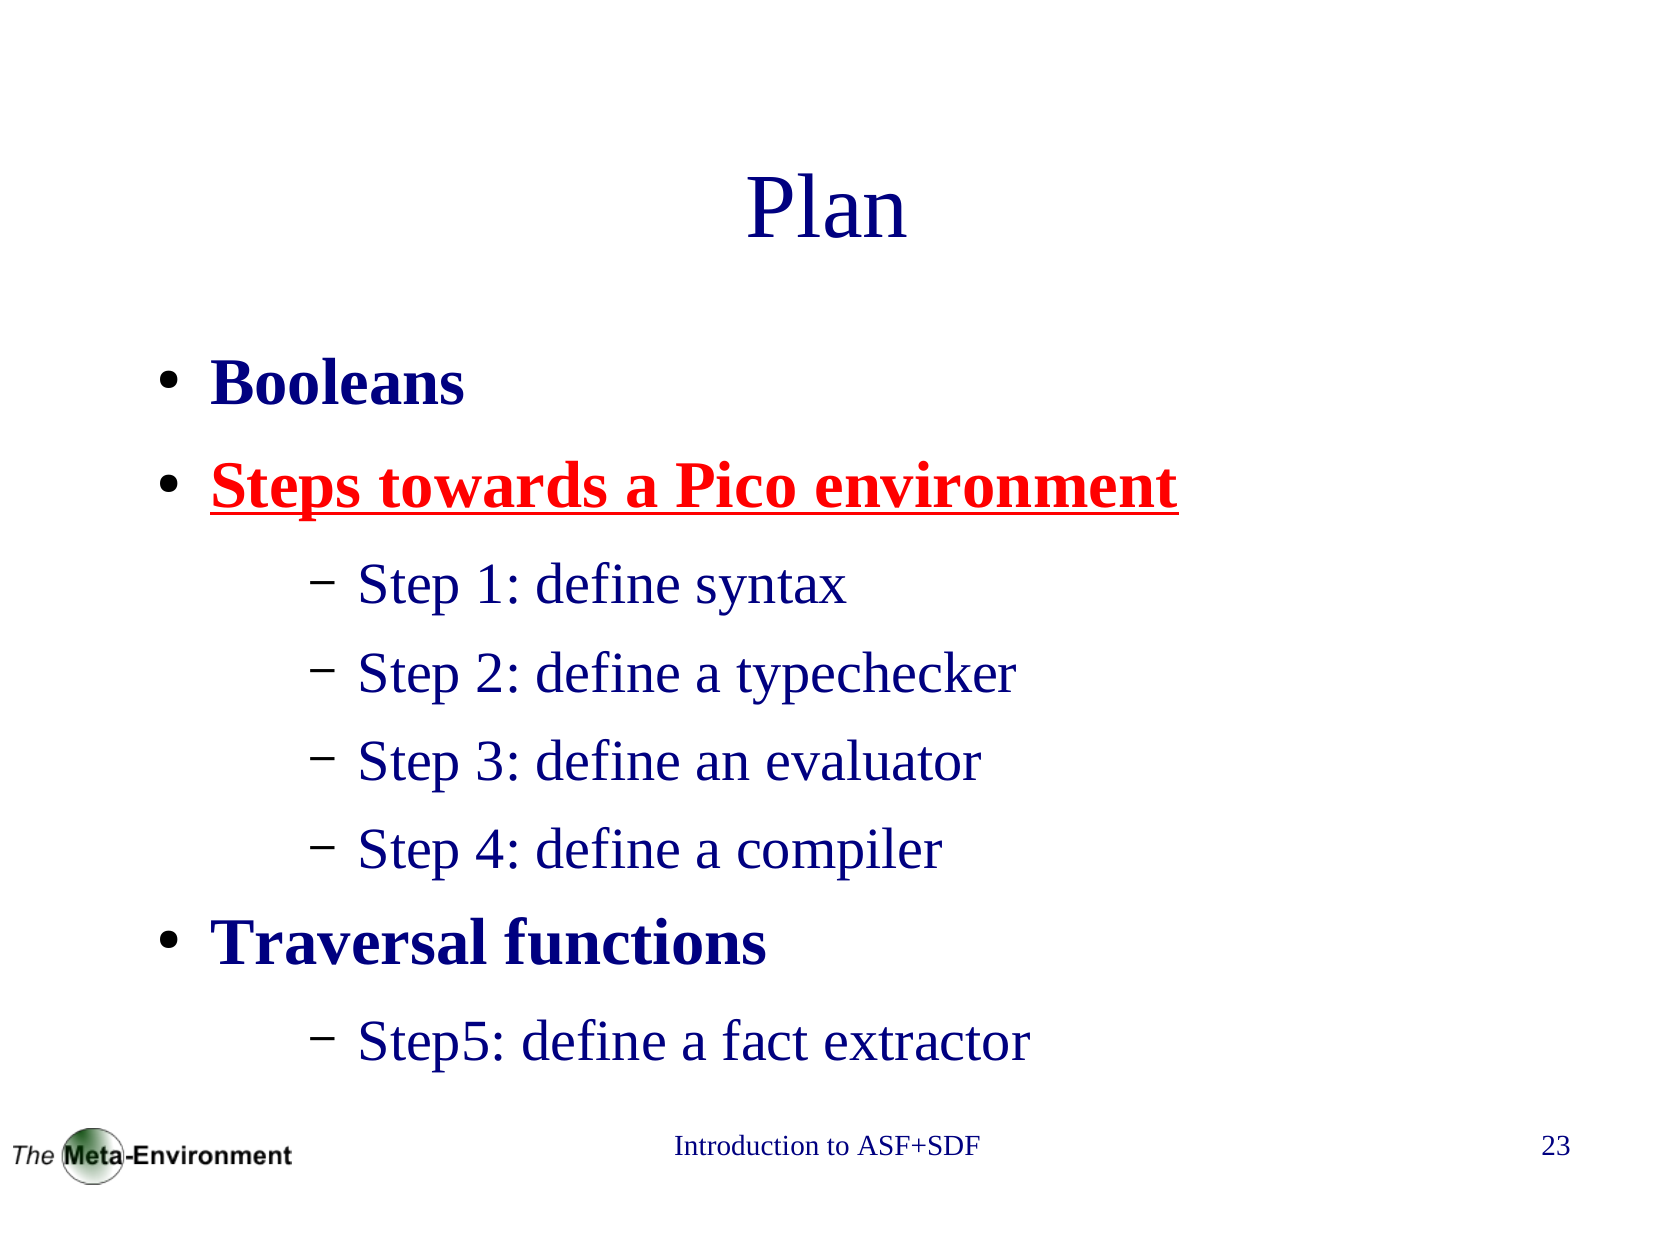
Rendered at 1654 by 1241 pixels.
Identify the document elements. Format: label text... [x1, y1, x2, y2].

picture [13, 1128, 292, 1185]
list Booleans Steps towards a Pico environment Step 1: define syntax Step 2: define a typechecker Step 3: define an evaluator Step 4: define a compiler Traversal functions Step5: define a fact extractor [121, 344, 1534, 1127]
title Plan [121, 102, 1534, 311]
